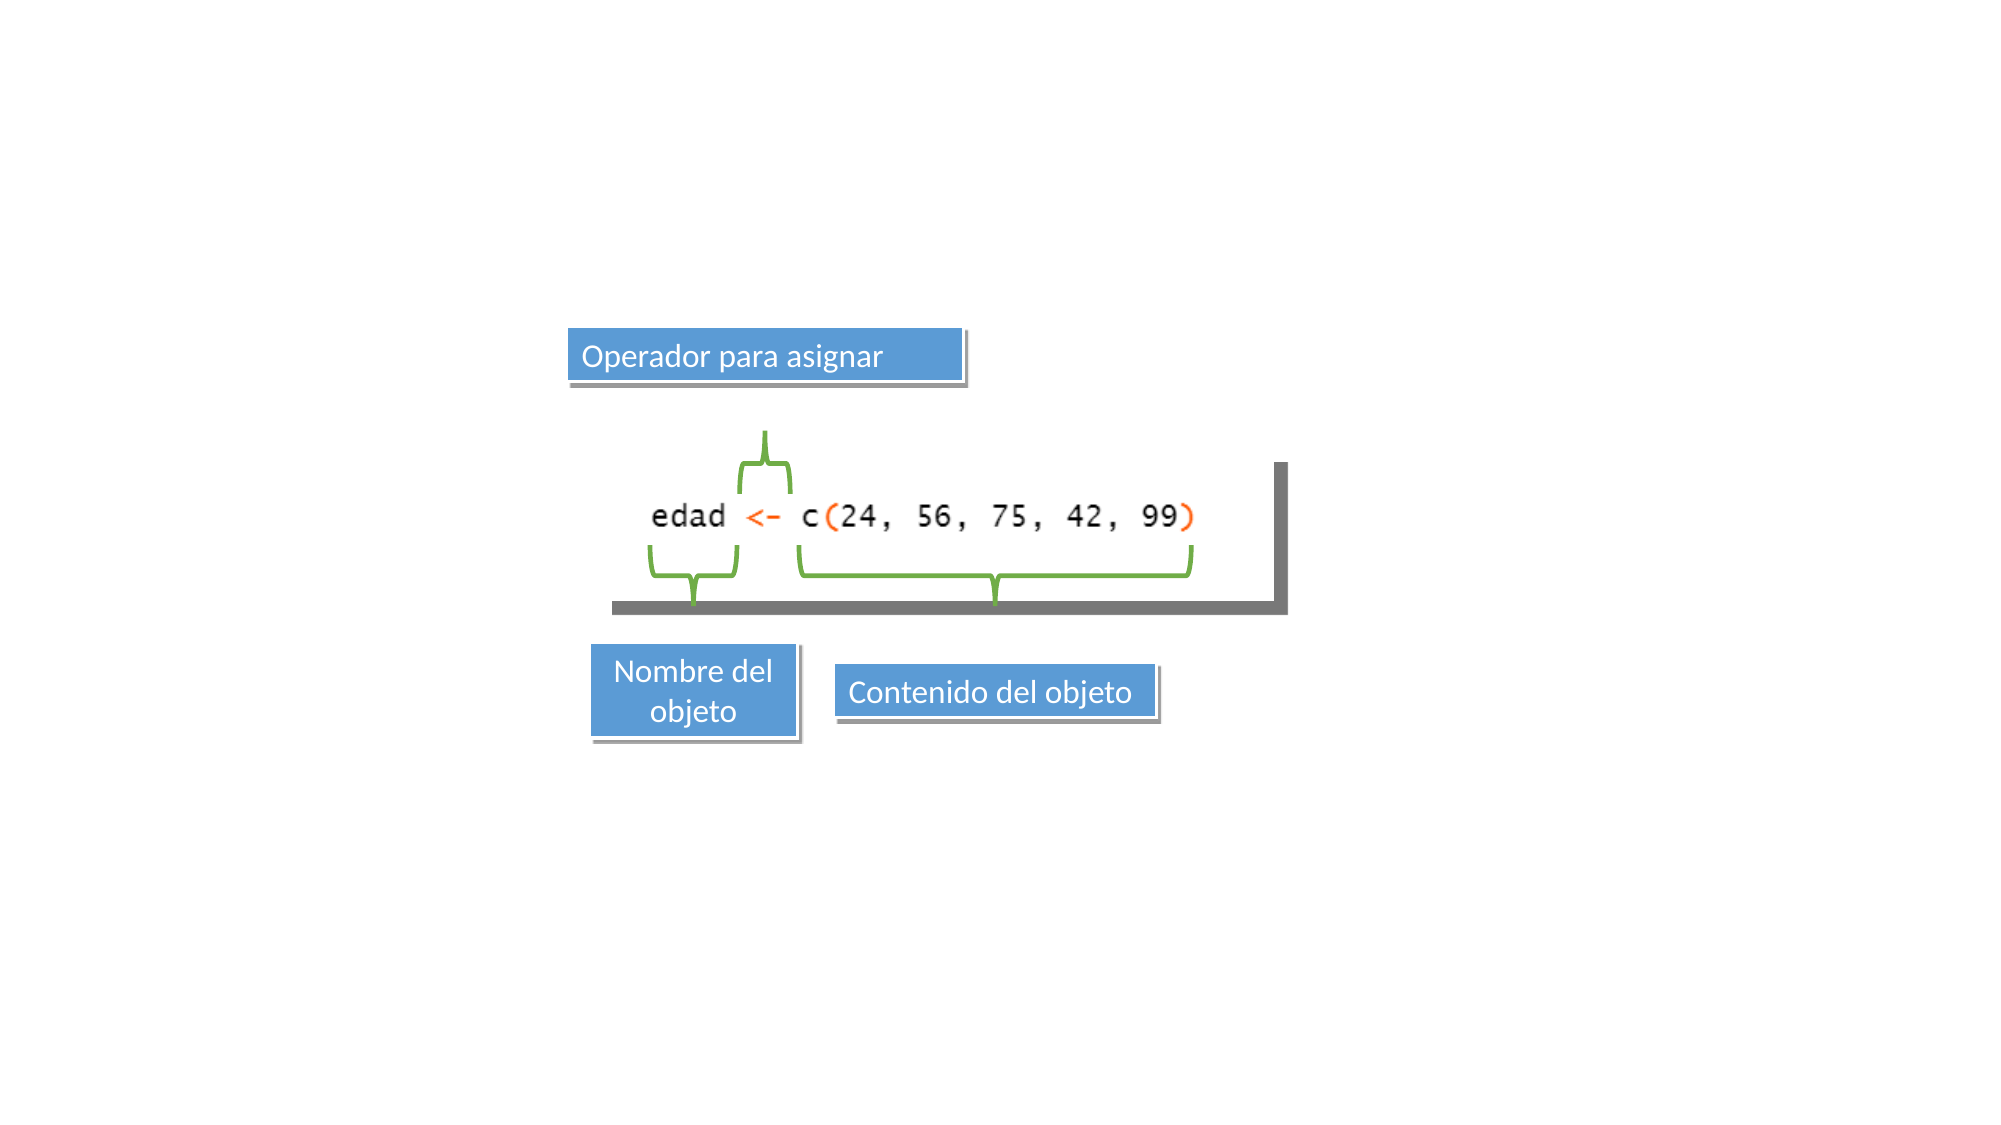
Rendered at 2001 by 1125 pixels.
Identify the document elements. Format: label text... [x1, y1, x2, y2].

text_box Contenido del objeto [833, 662, 1157, 718]
picture [596, 446, 1274, 601]
text_box Operador para asignar [566, 326, 964, 382]
text_box Nombre del objeto [589, 642, 798, 738]
